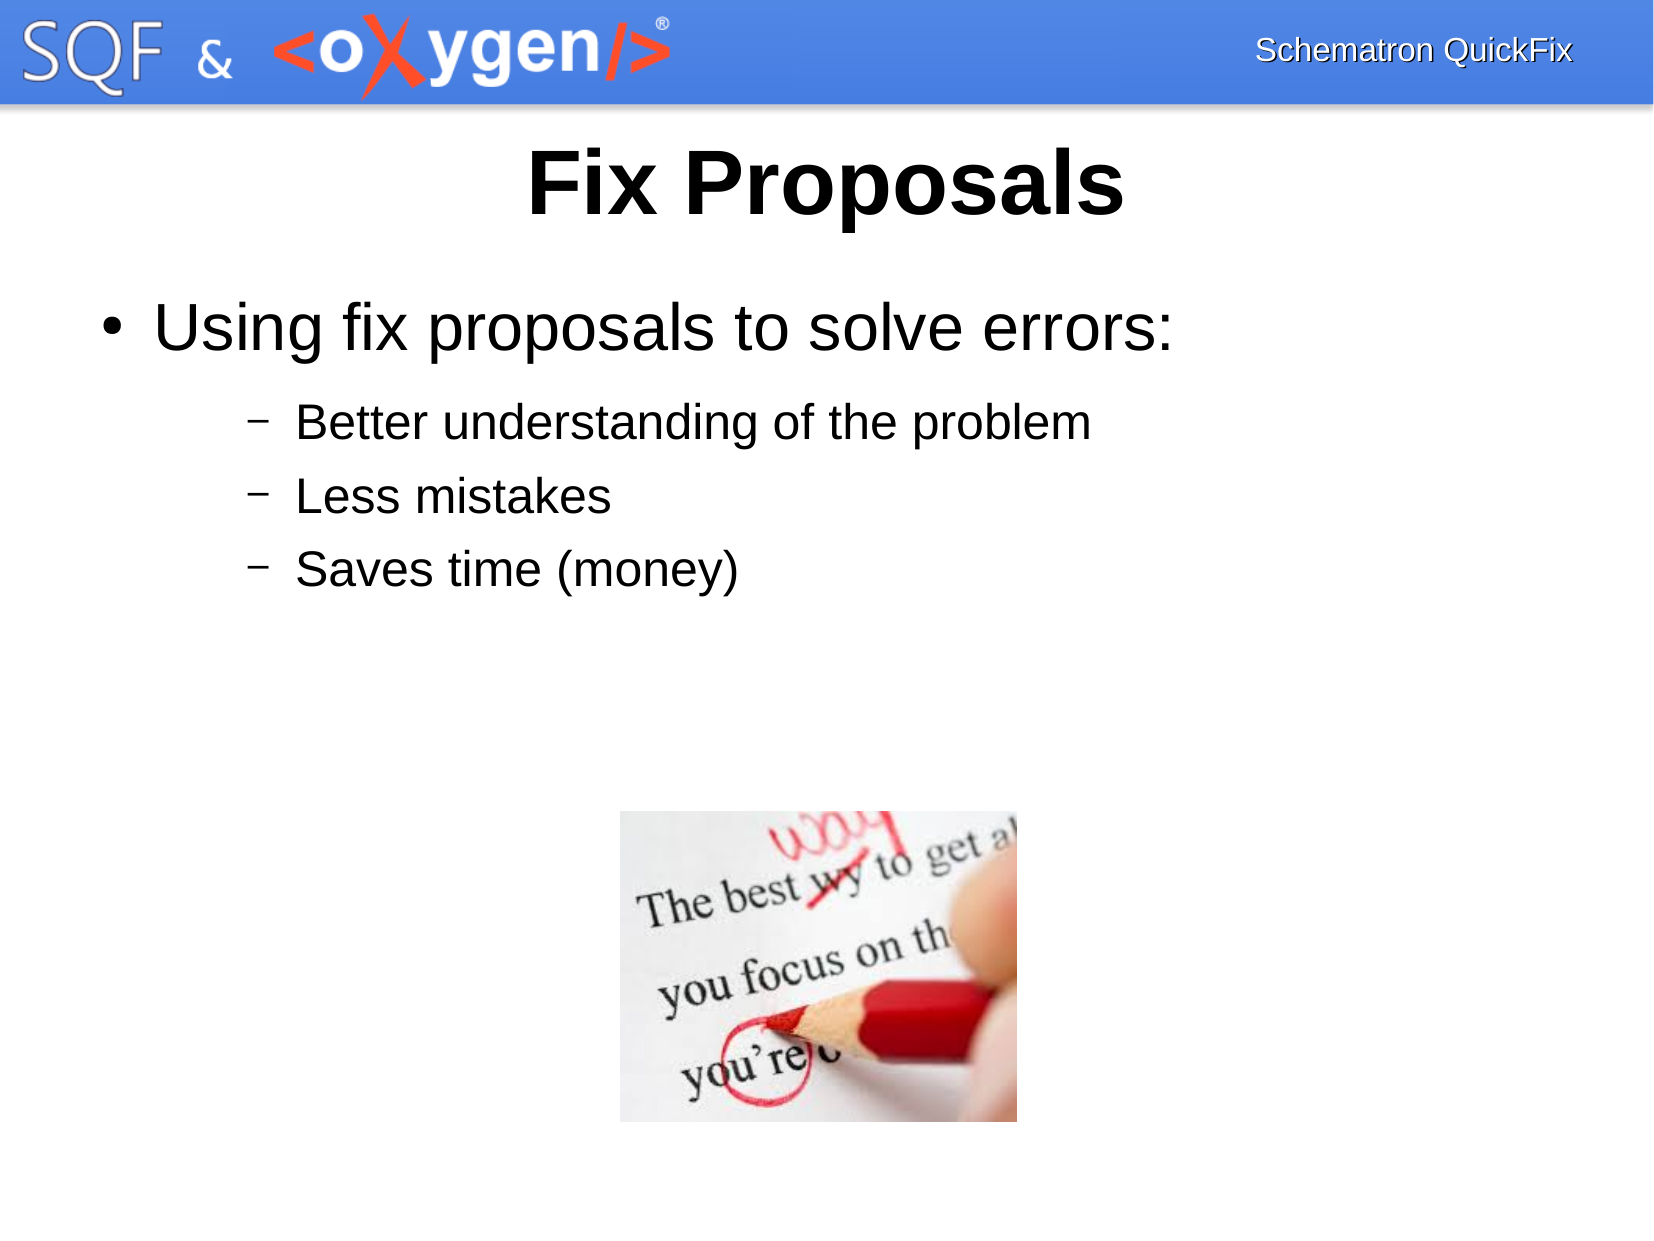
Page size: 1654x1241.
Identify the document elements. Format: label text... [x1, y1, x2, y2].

title Fix Proposals [82, 78, 1571, 287]
list Using fix proposals to solve errors: Better understanding of the problem Less mistakes Saves time (money) [82, 290, 1571, 1152]
picture [0, 0, 1654, 118]
picture [620, 811, 1017, 1123]
